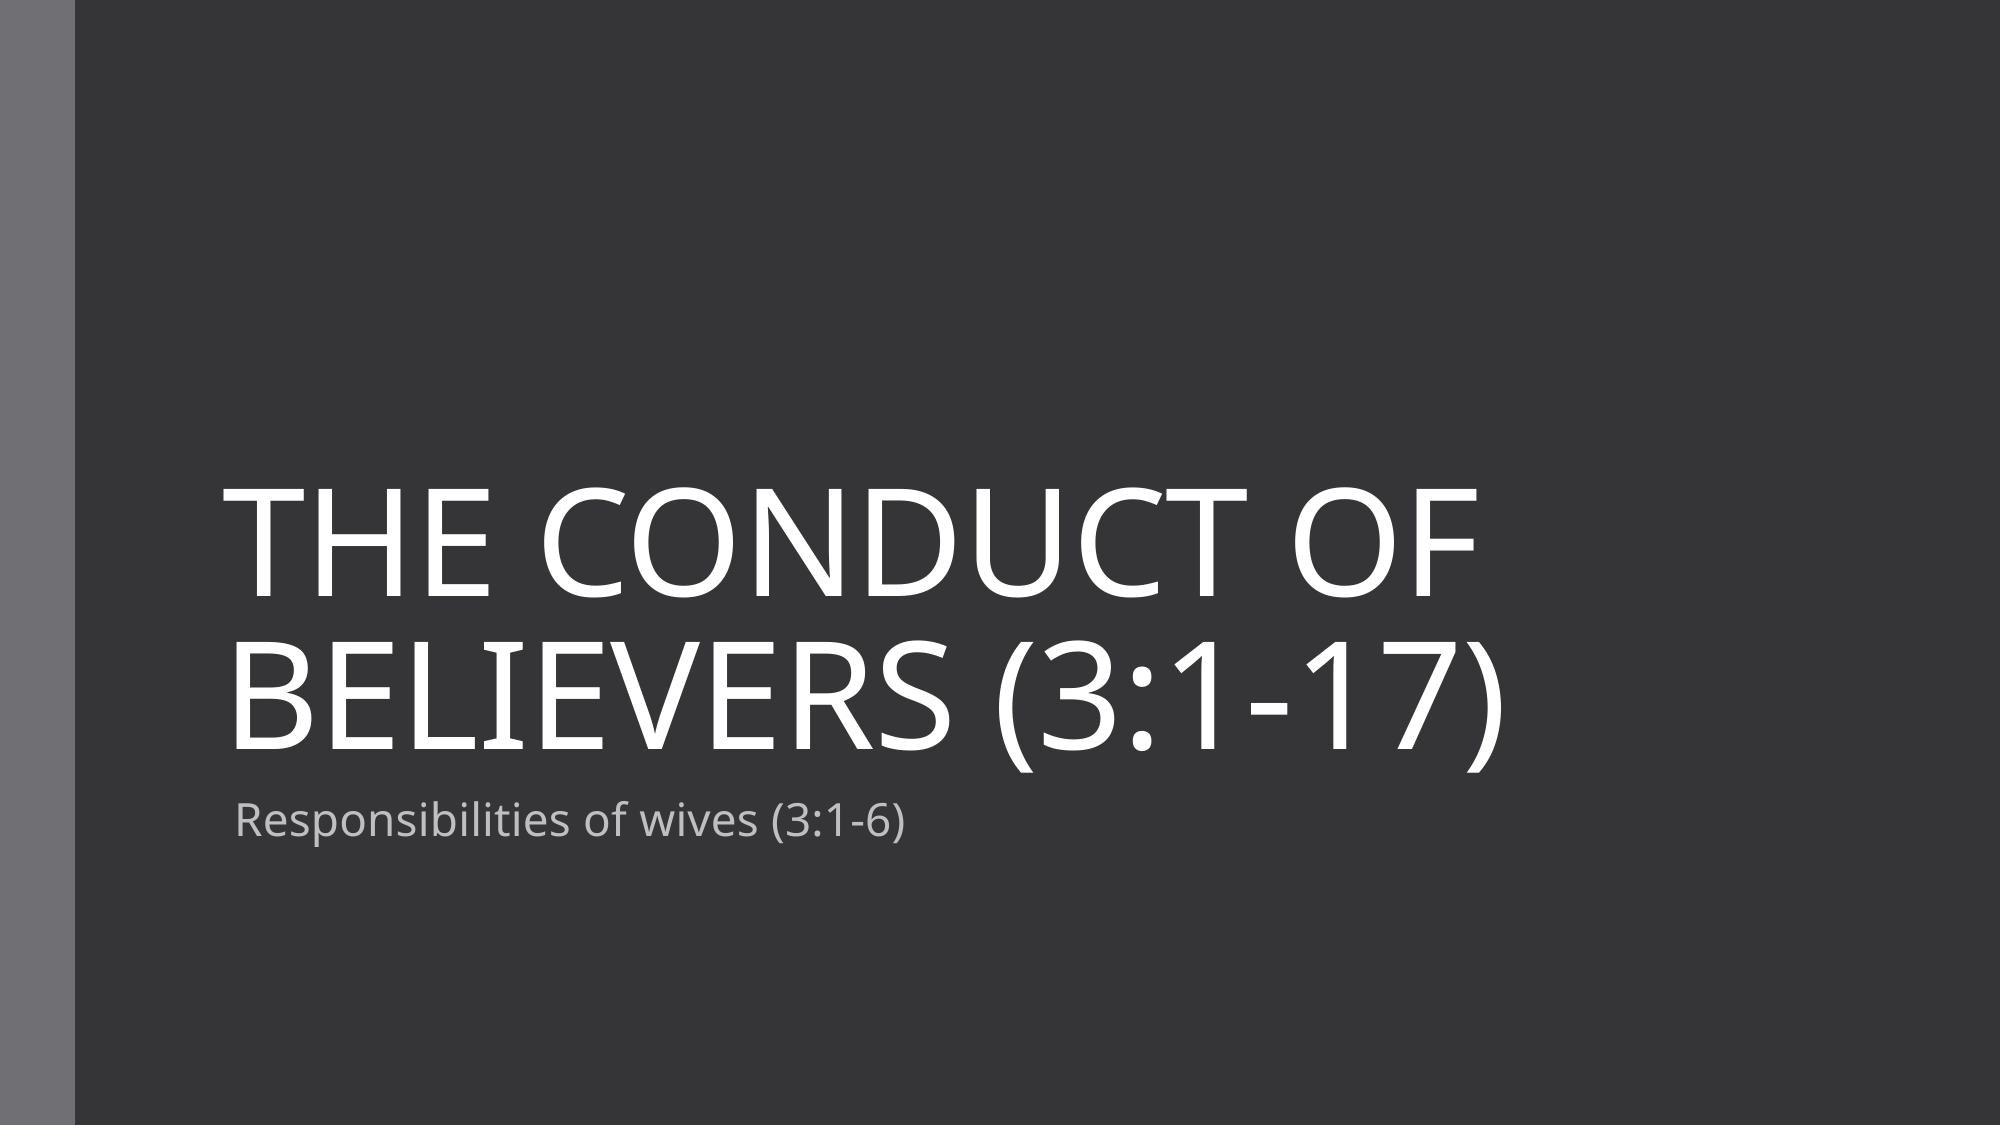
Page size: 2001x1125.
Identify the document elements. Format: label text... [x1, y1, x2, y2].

title THE CONDUCT OF BELIEVERS (3:1-17) [206, 124, 1752, 787]
subtitle Responsibilities of wives (3:1-6) [206, 787, 1752, 1066]
